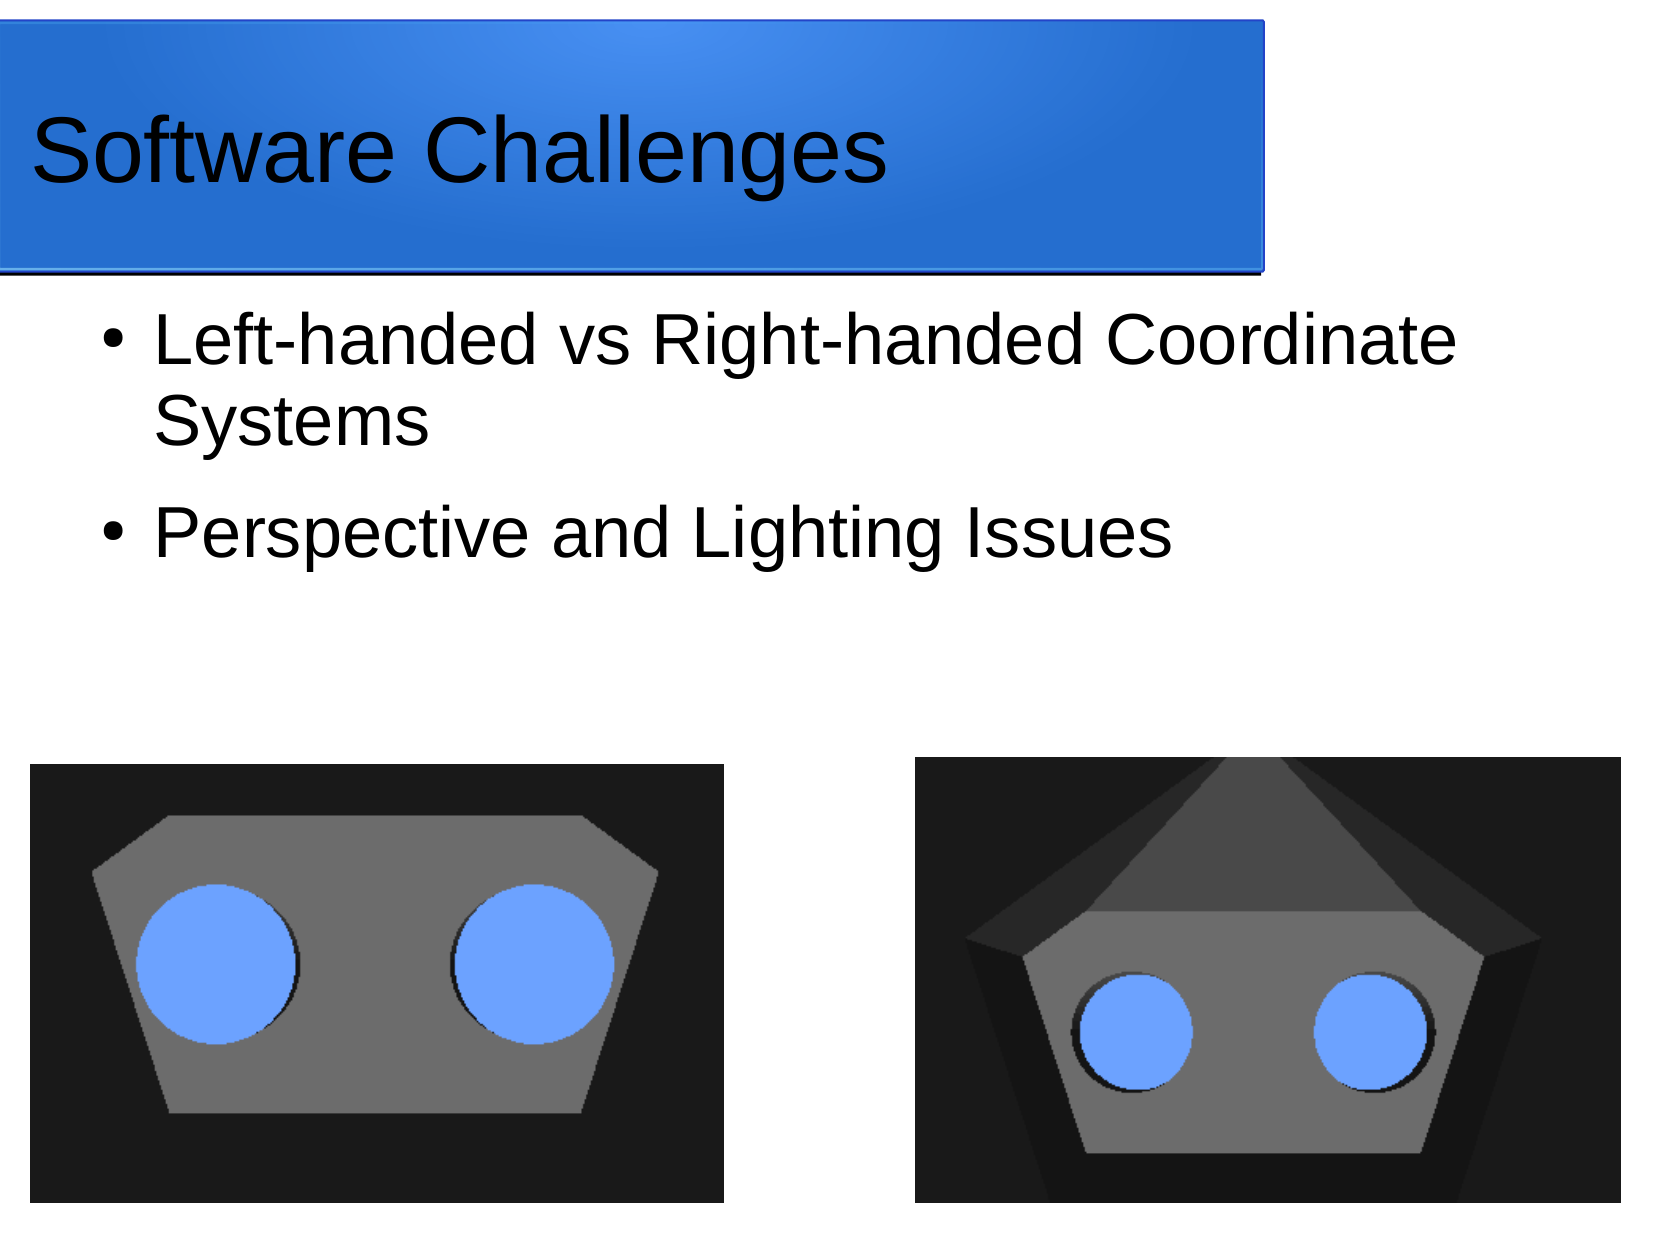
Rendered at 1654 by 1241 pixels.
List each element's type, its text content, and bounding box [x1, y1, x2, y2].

list Left-handed vs Right-handed Coordinate Systems Perspective and Lighting Issues [82, 299, 1571, 1019]
picture [30, 764, 724, 1203]
picture [915, 757, 1621, 1203]
title Software Challenges [0, 47, 1152, 252]
